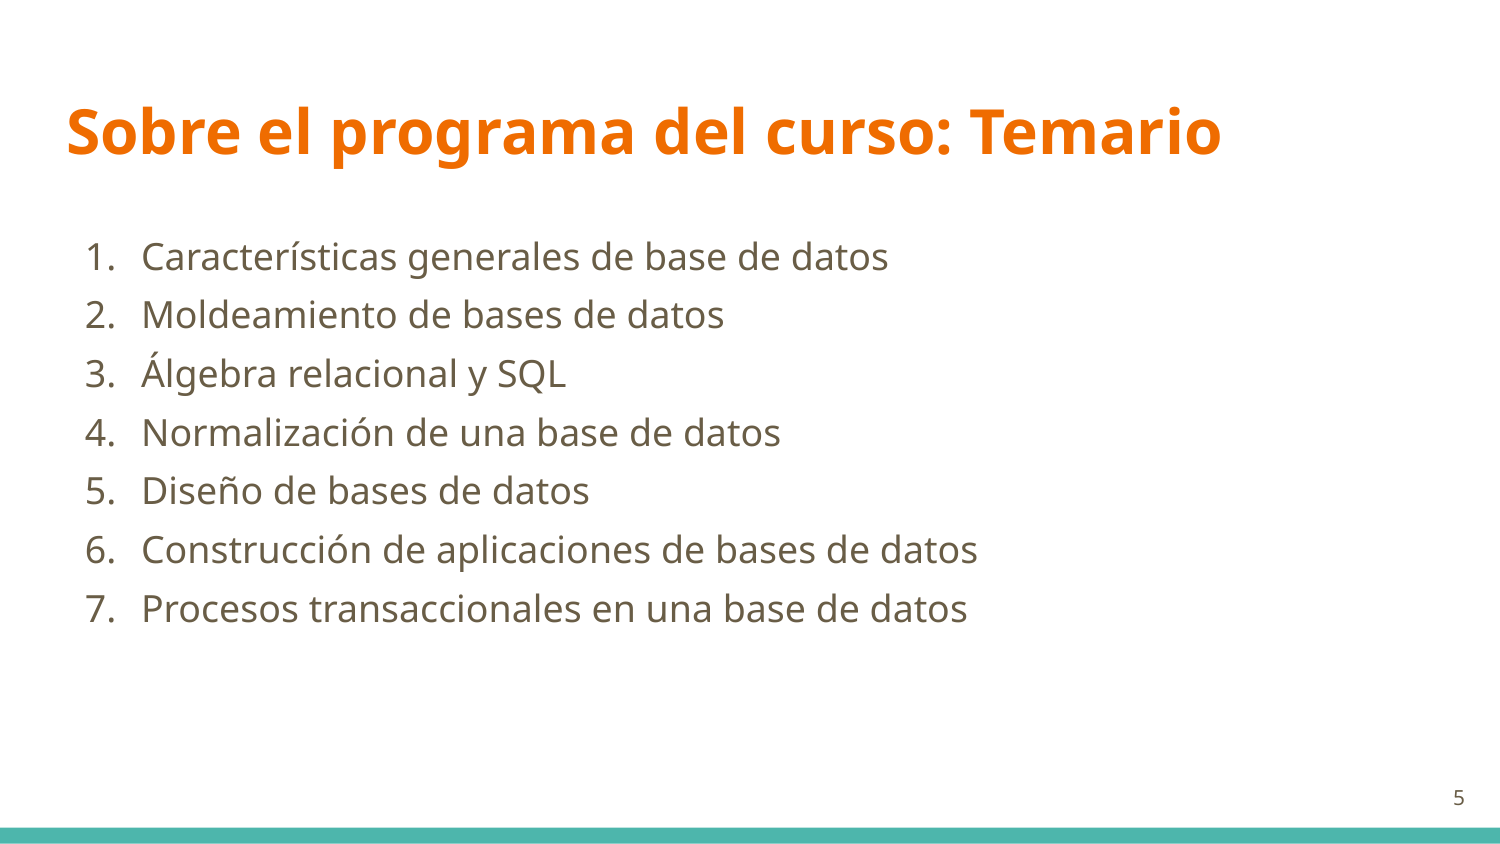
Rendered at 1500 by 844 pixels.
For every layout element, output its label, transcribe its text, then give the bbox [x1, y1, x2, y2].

slide_number <number> [1389, 764, 1480, 830]
title Sobre el programa del curso: Temario [51, 72, 1449, 189]
list Características generales de base de datos Moldeamiento de bases de datos Álgebra relacional y SQL Normalización de una base de datos Diseño de bases de datos Construcción de aplicaciones de bases de datos Procesos transaccionales en una base de datos [51, 207, 1449, 750]
